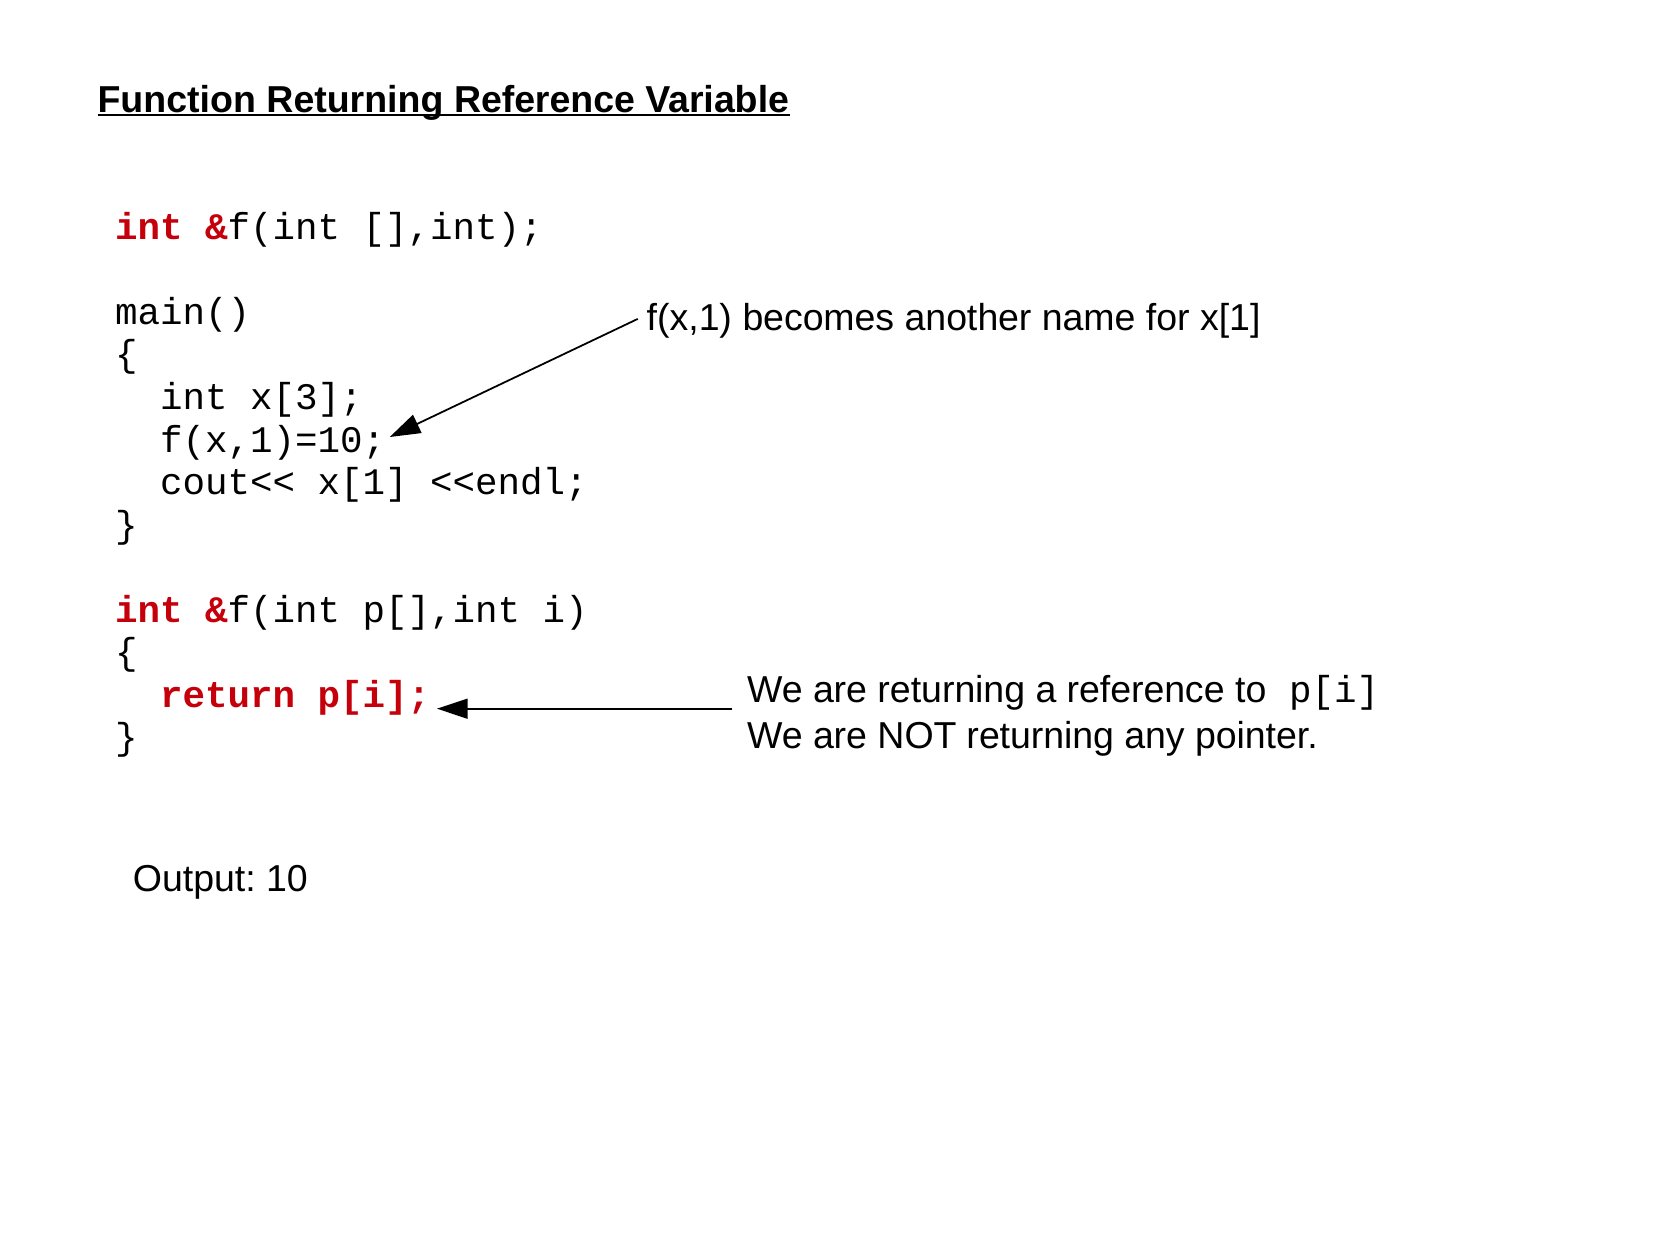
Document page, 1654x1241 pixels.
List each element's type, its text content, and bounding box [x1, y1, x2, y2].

text_box int &f(int [],int); main() { int x[3]; f(x,1)=10; cout<< x[1] <<endl; } int &f(int p[],int i) { return p[i]; } [100, 200, 603, 772]
text_box Output: 10 [118, 850, 323, 908]
text_box Function Returning Reference Variable [82, 70, 805, 128]
text_box We are returning a reference to p[i] We are NOT returning any pointer. [732, 661, 1394, 764]
text_box f(x,1) becomes another name for x[1] [631, 289, 1276, 347]
